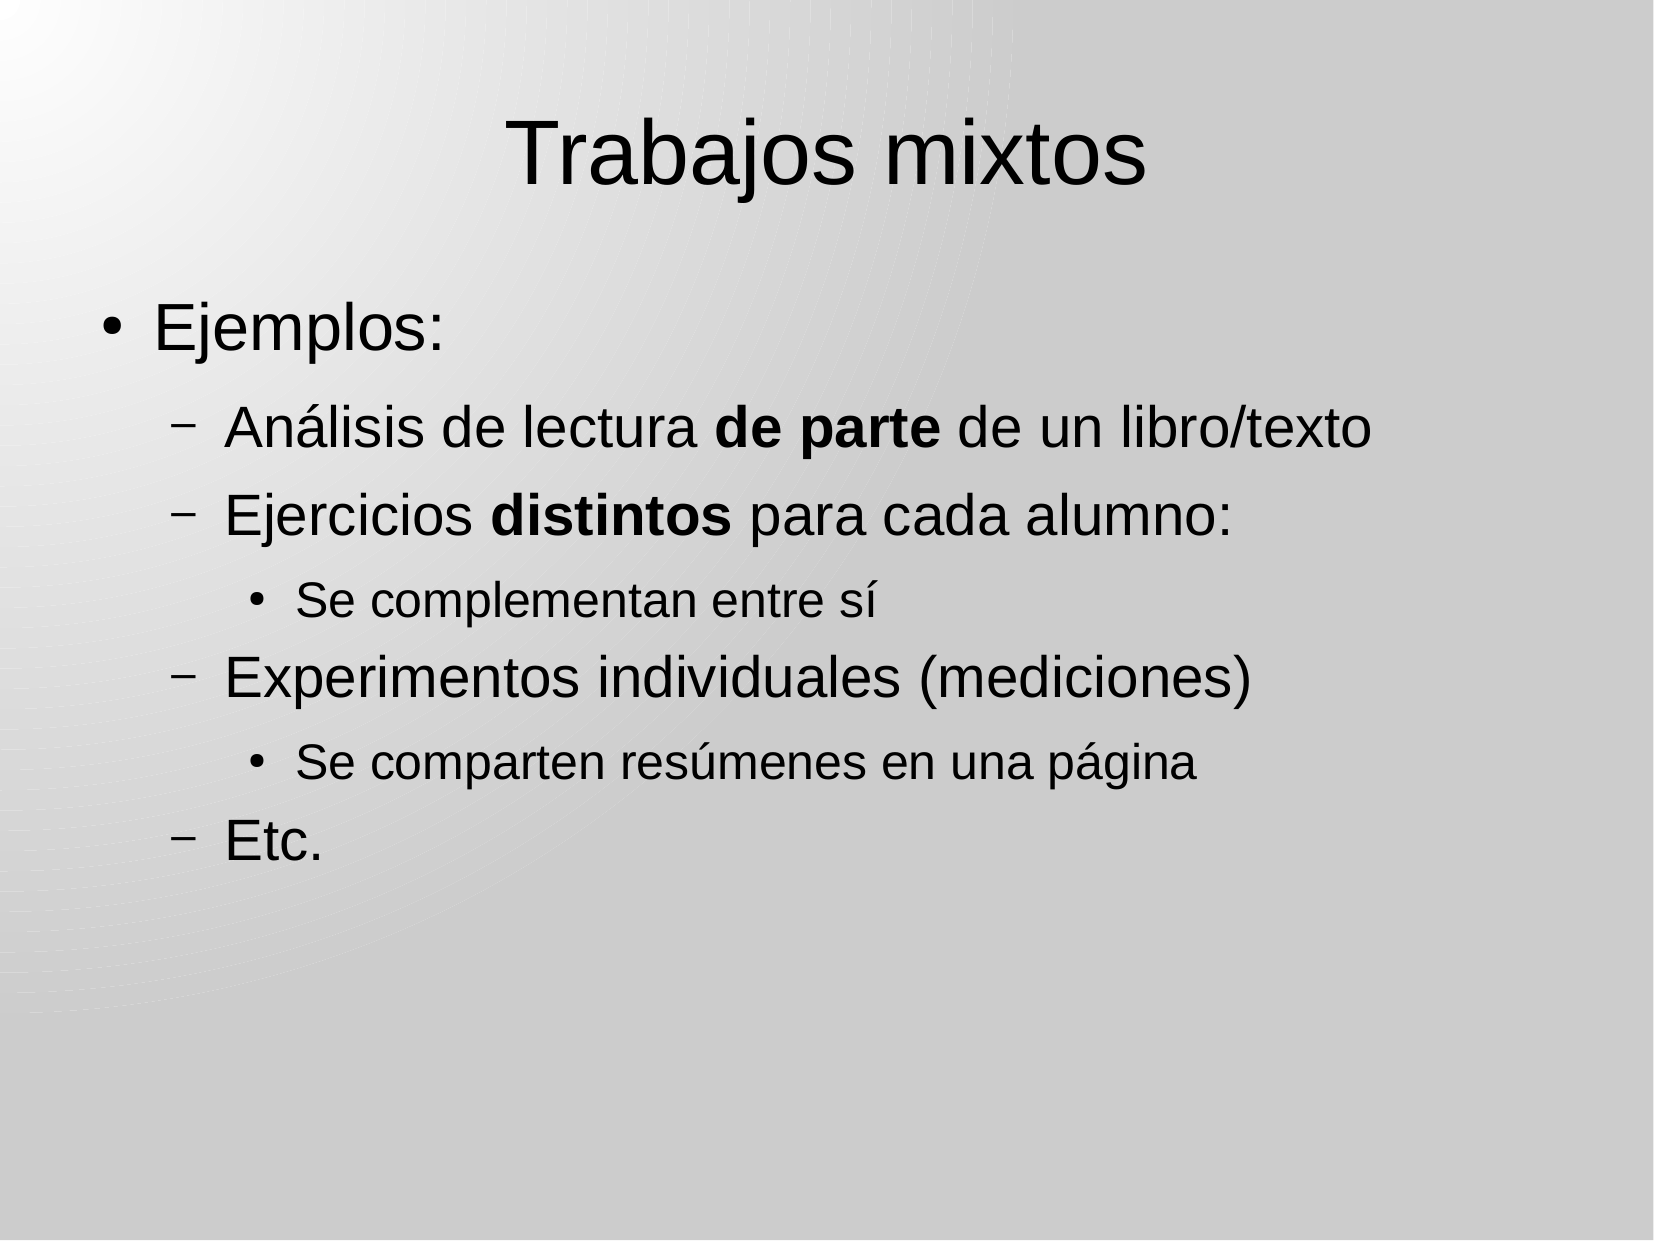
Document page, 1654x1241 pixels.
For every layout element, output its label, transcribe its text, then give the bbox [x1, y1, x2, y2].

title Trabajos mixtos [82, 49, 1571, 257]
list Ejemplos: Análisis de lectura de parte de un libro/texto Ejercicios distintos para cada alumno: Se complementan entre sí Experimentos individuales (mediciones) Se comparten resúmenes en una página Etc. [82, 290, 1538, 1109]
